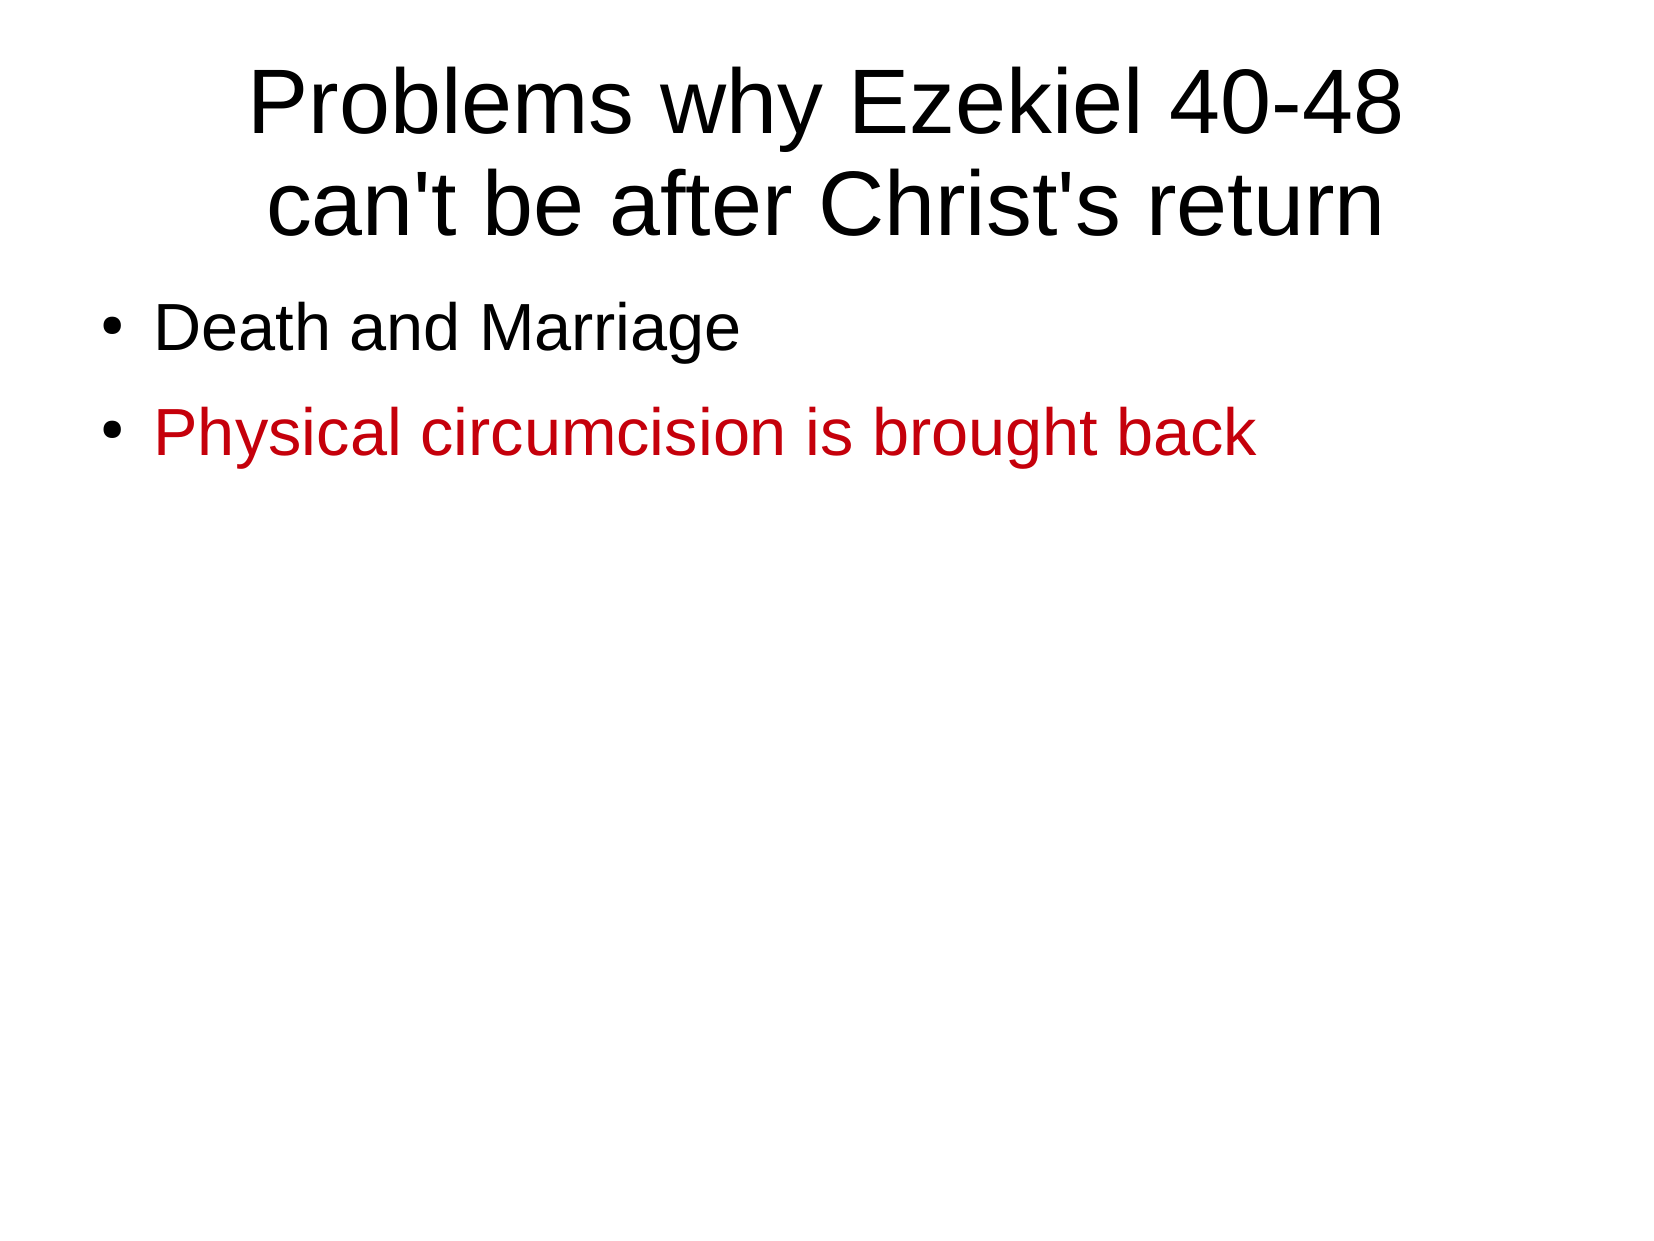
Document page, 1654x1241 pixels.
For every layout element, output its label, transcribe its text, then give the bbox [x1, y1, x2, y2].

title Problems why Ezekiel 40-48 can't be after Christ's return [82, 49, 1571, 257]
list Death and Marriage Physical circumcision is brought back [82, 290, 1571, 1109]
